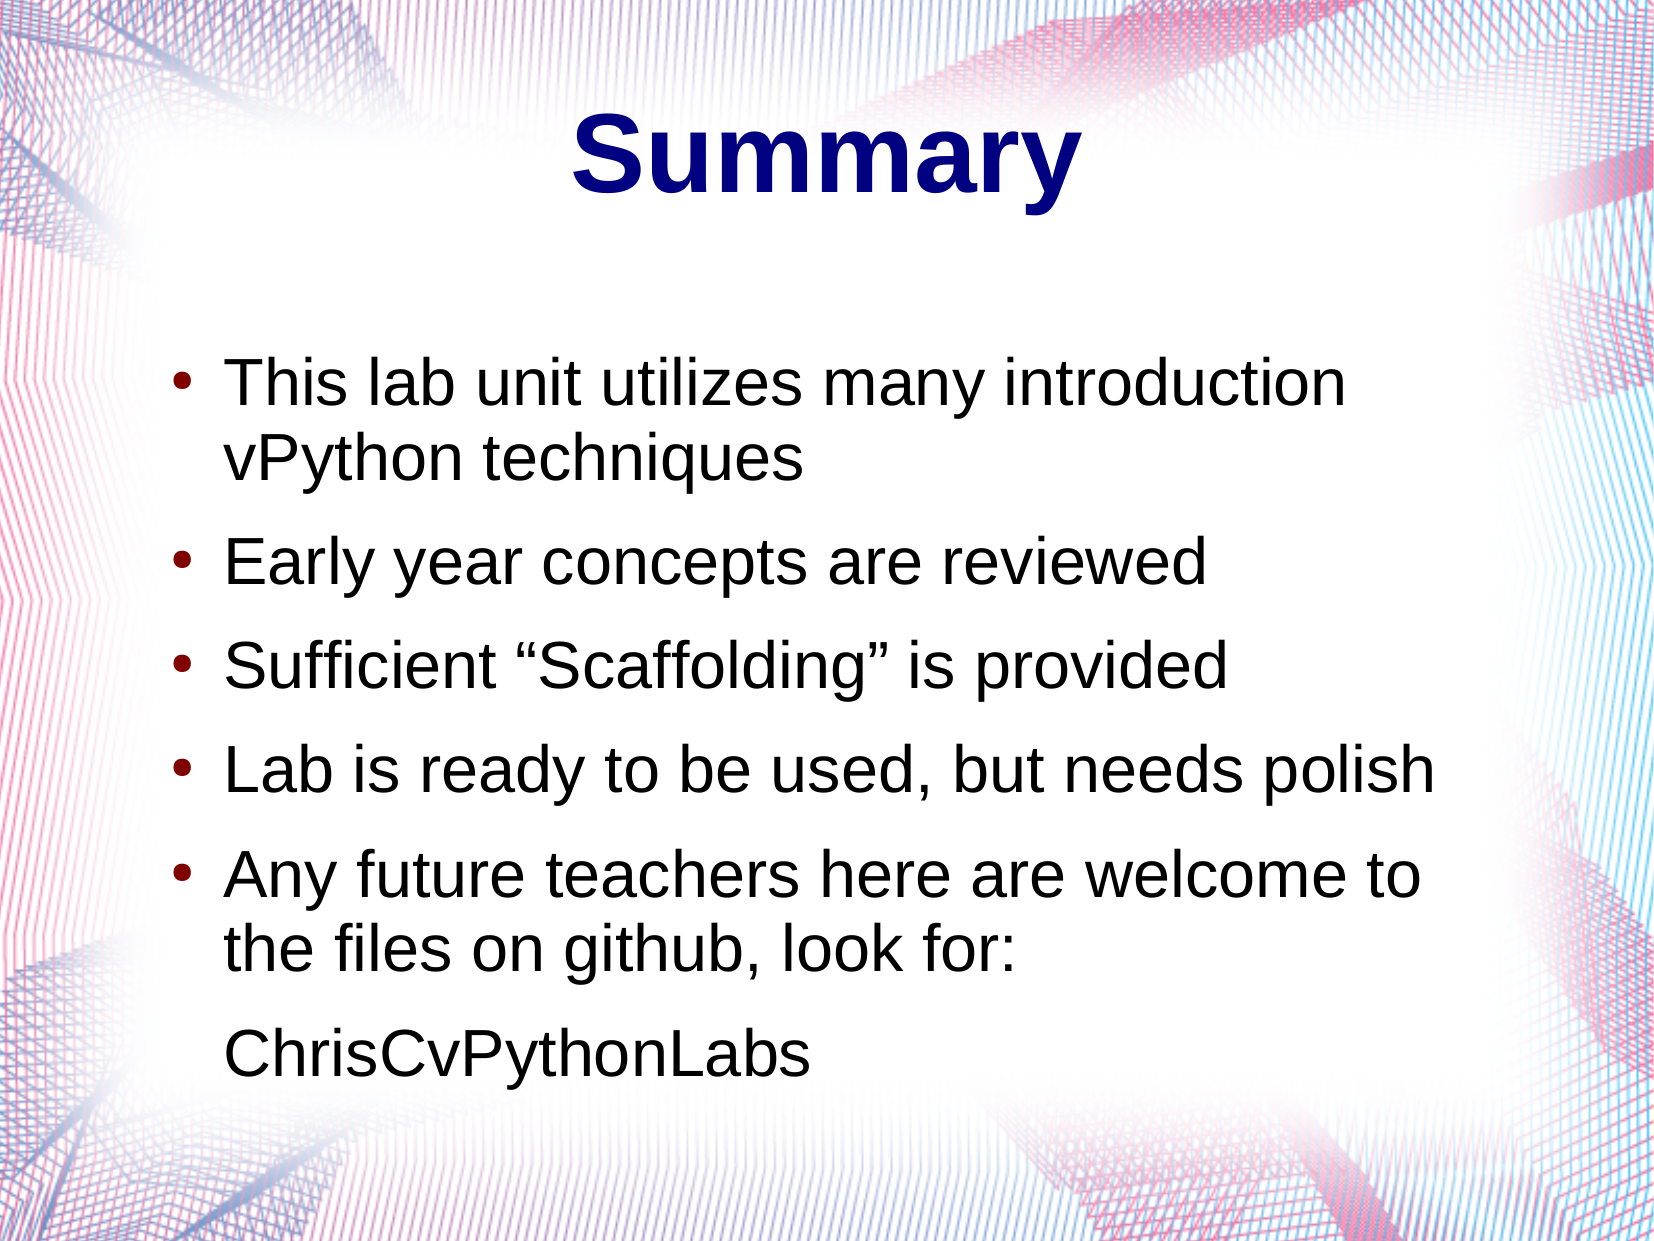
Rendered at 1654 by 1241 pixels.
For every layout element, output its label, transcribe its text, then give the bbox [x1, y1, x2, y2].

title Summary [82, 49, 1571, 257]
picture [0, 0, 1654, 1241]
list This lab unit utilizes many introduction vPython techniques Early year concepts are reviewed Sufficient “Scaffolding” is provided Lab is ready to be used, but needs polish Any future teachers here are welcome to the files on github, look for: ChrisCvPythonLabs [152, 344, 1534, 1127]
